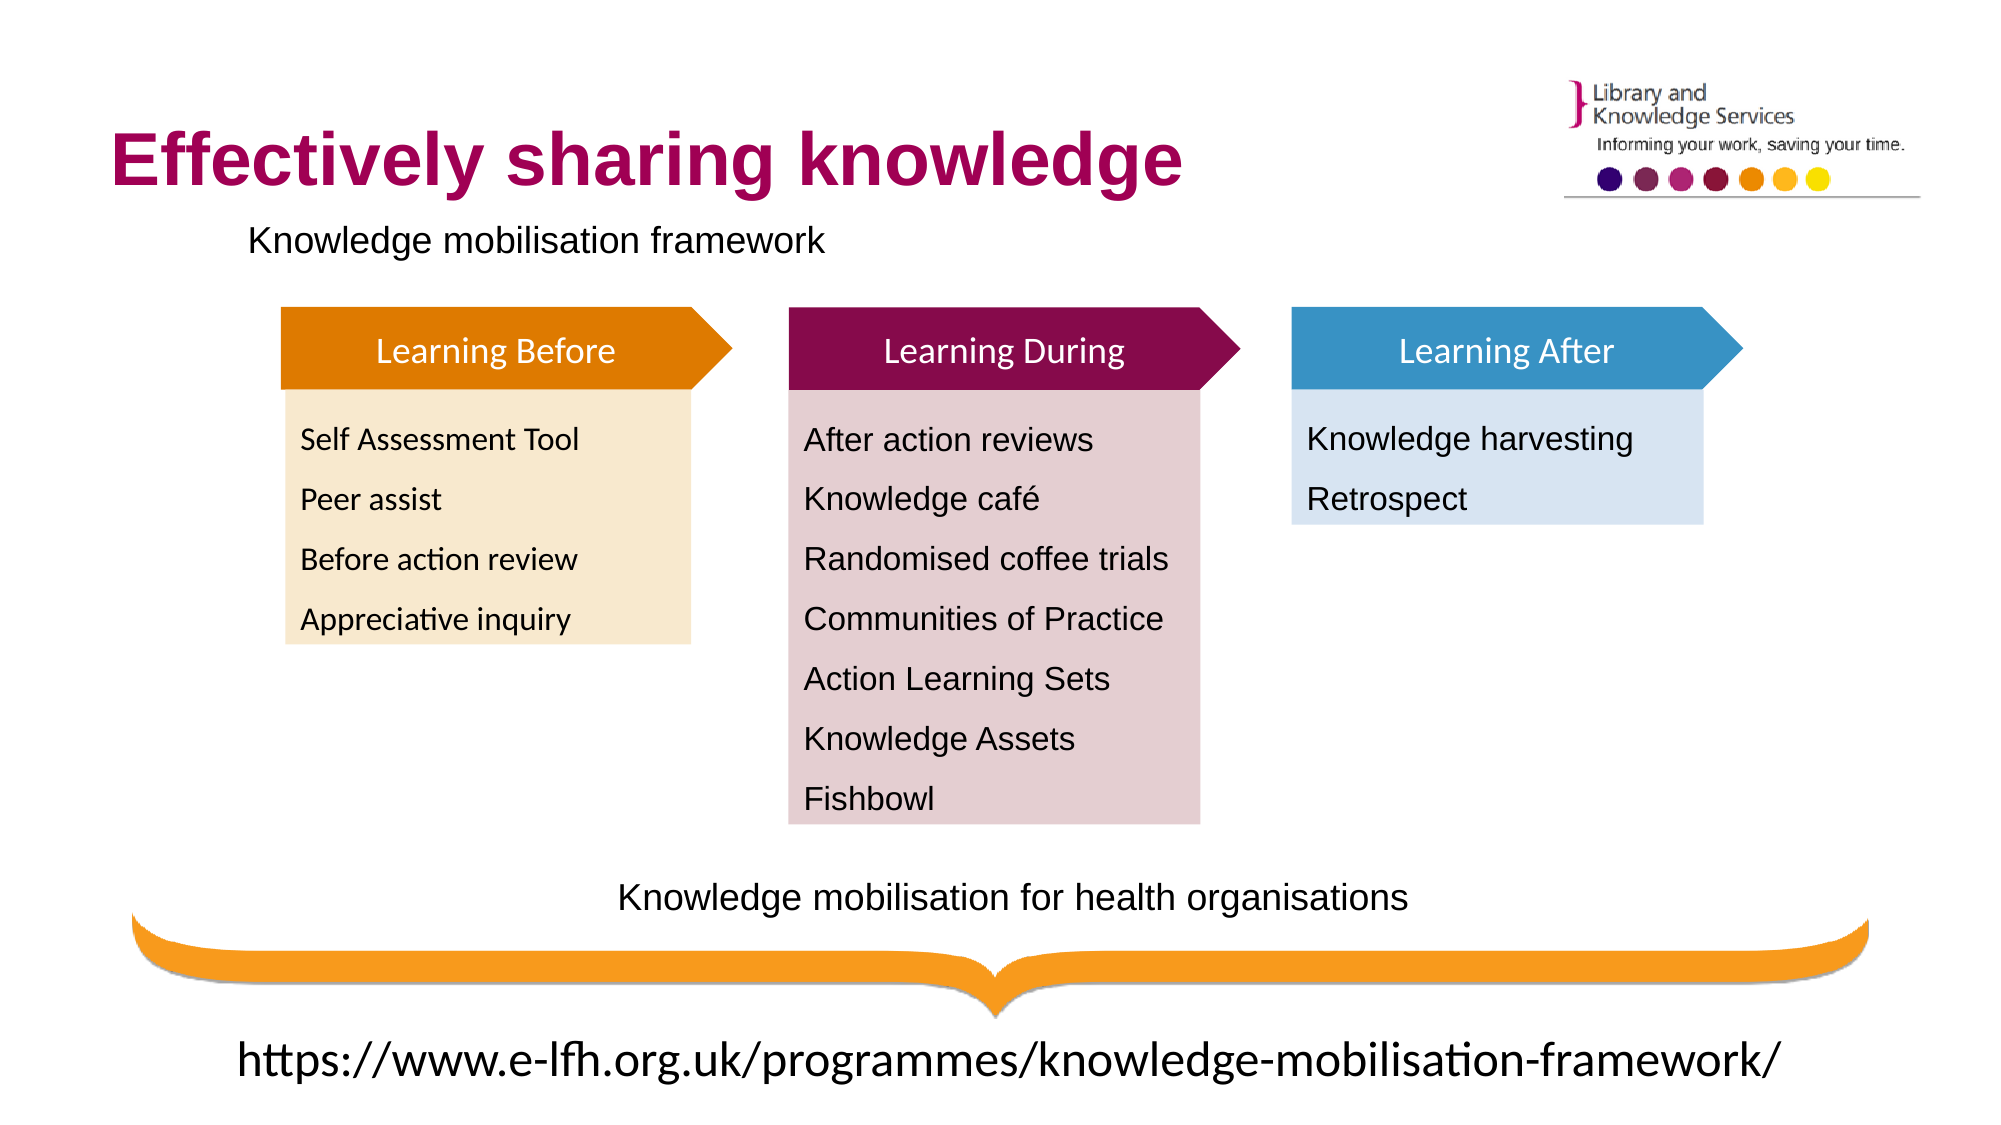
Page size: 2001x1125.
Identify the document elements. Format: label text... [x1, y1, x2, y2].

subtitle https://www.e-lfh.org.uk/programmes/knowledge-mobilisation-framework/ [175, 1025, 1855, 1125]
text_box Knowledge harvesting Retrospect [1291, 389, 1704, 519]
picture [1564, 76, 1923, 196]
text_box Learning After [1291, 306, 1744, 389]
text_box Knowledge mobilisation framework [232, 209, 898, 270]
text_box Learning Before [280, 306, 733, 390]
text_box After action reviews Knowledge café Randomised coffee trials Communities of Practice Action Learning Sets Knowledge Assets Fishbowl [788, 390, 1201, 822]
text_box Self Assessment Tool Peer assist Before action review Appreciative inquiry [285, 389, 692, 641]
picture [132, 912, 1868, 1015]
text_box Knowledge mobilisation for health organisations [602, 865, 1449, 912]
title Effectively sharing knowledge [77, 62, 1218, 210]
text_box Learning During [788, 307, 1241, 390]
